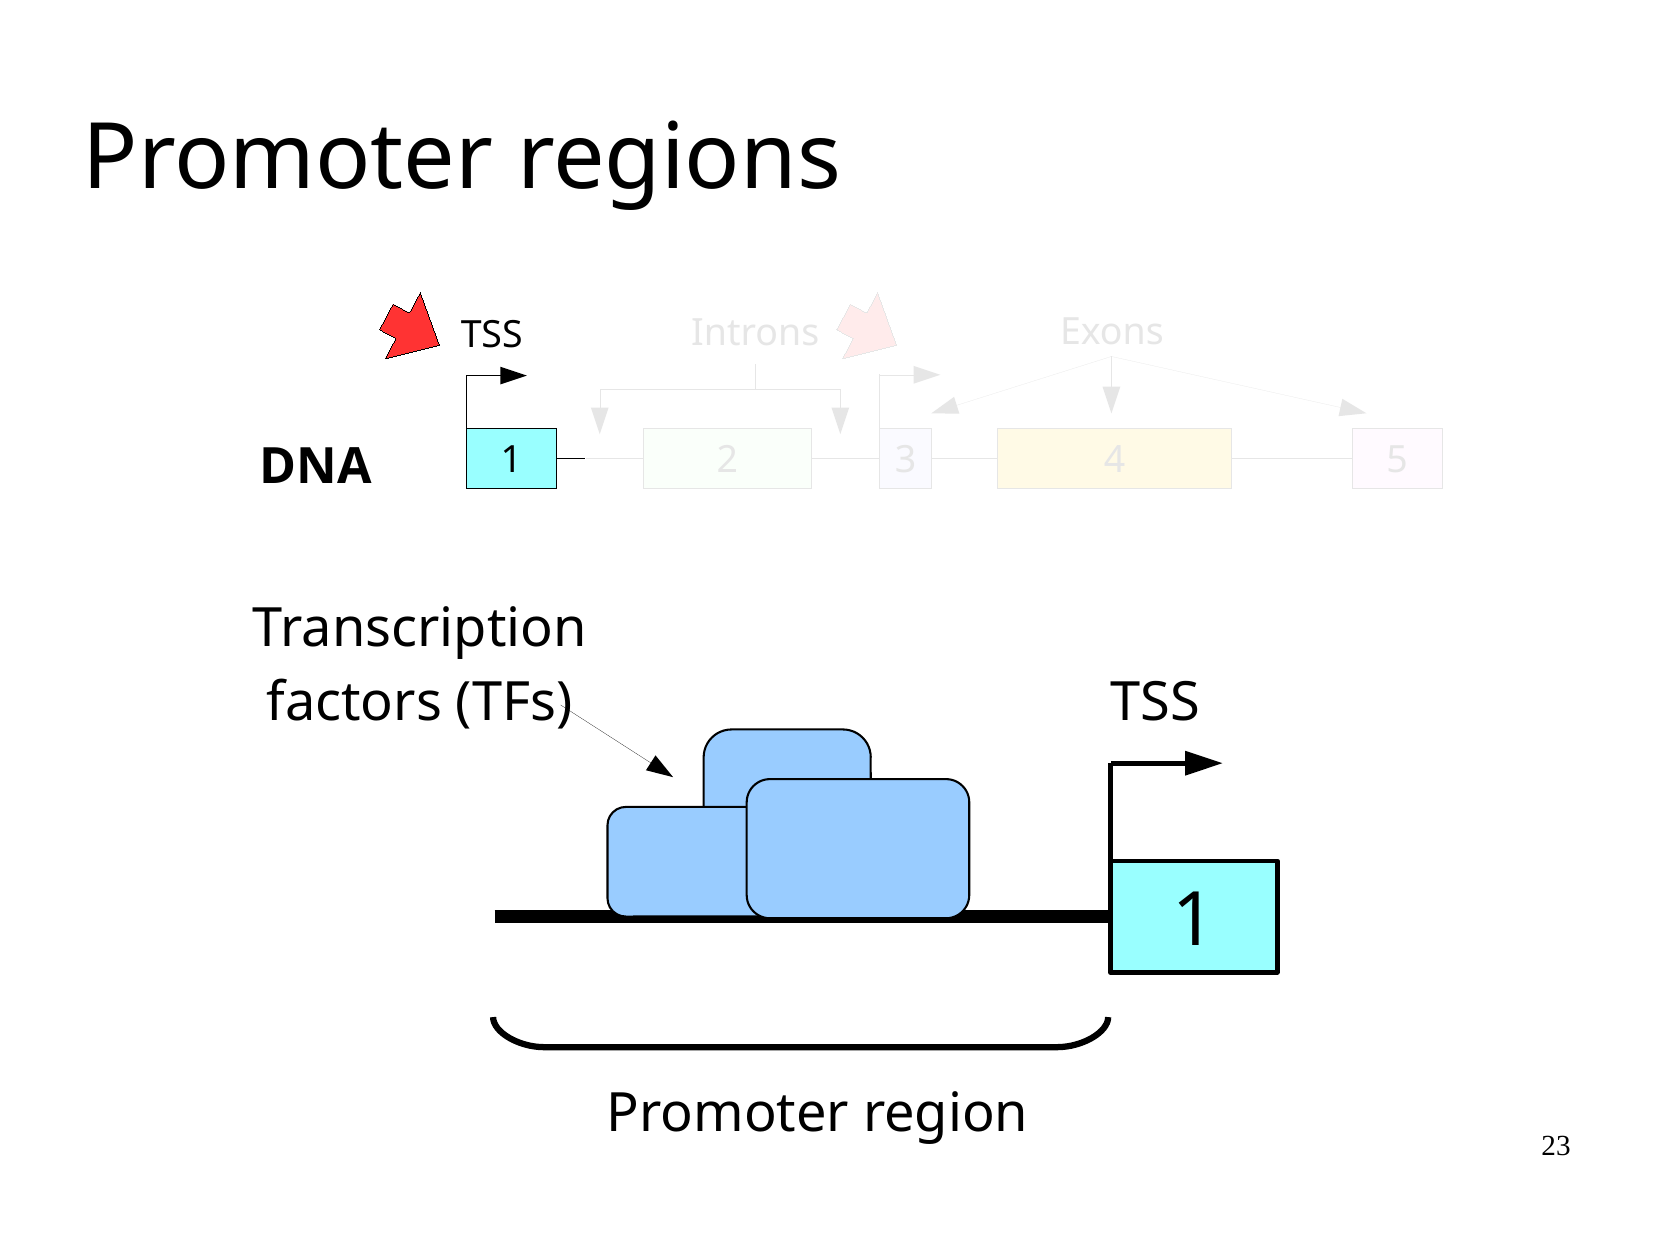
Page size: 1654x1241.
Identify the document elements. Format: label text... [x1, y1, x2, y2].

title Promoter regions [82, 49, 1571, 257]
text_box DNA [244, 422, 377, 498]
text_box [607, 729, 970, 919]
text_box Promoter region [591, 1065, 994, 1147]
text_box TSS [1095, 654, 1218, 737]
text_box TSS [445, 300, 540, 362]
text_box 1 [466, 428, 557, 489]
text_box [585, 270, 1471, 511]
text_box 1 [1110, 860, 1278, 973]
text_box [379, 292, 440, 359]
text_box Transcription factors (TFs) [238, 580, 561, 729]
